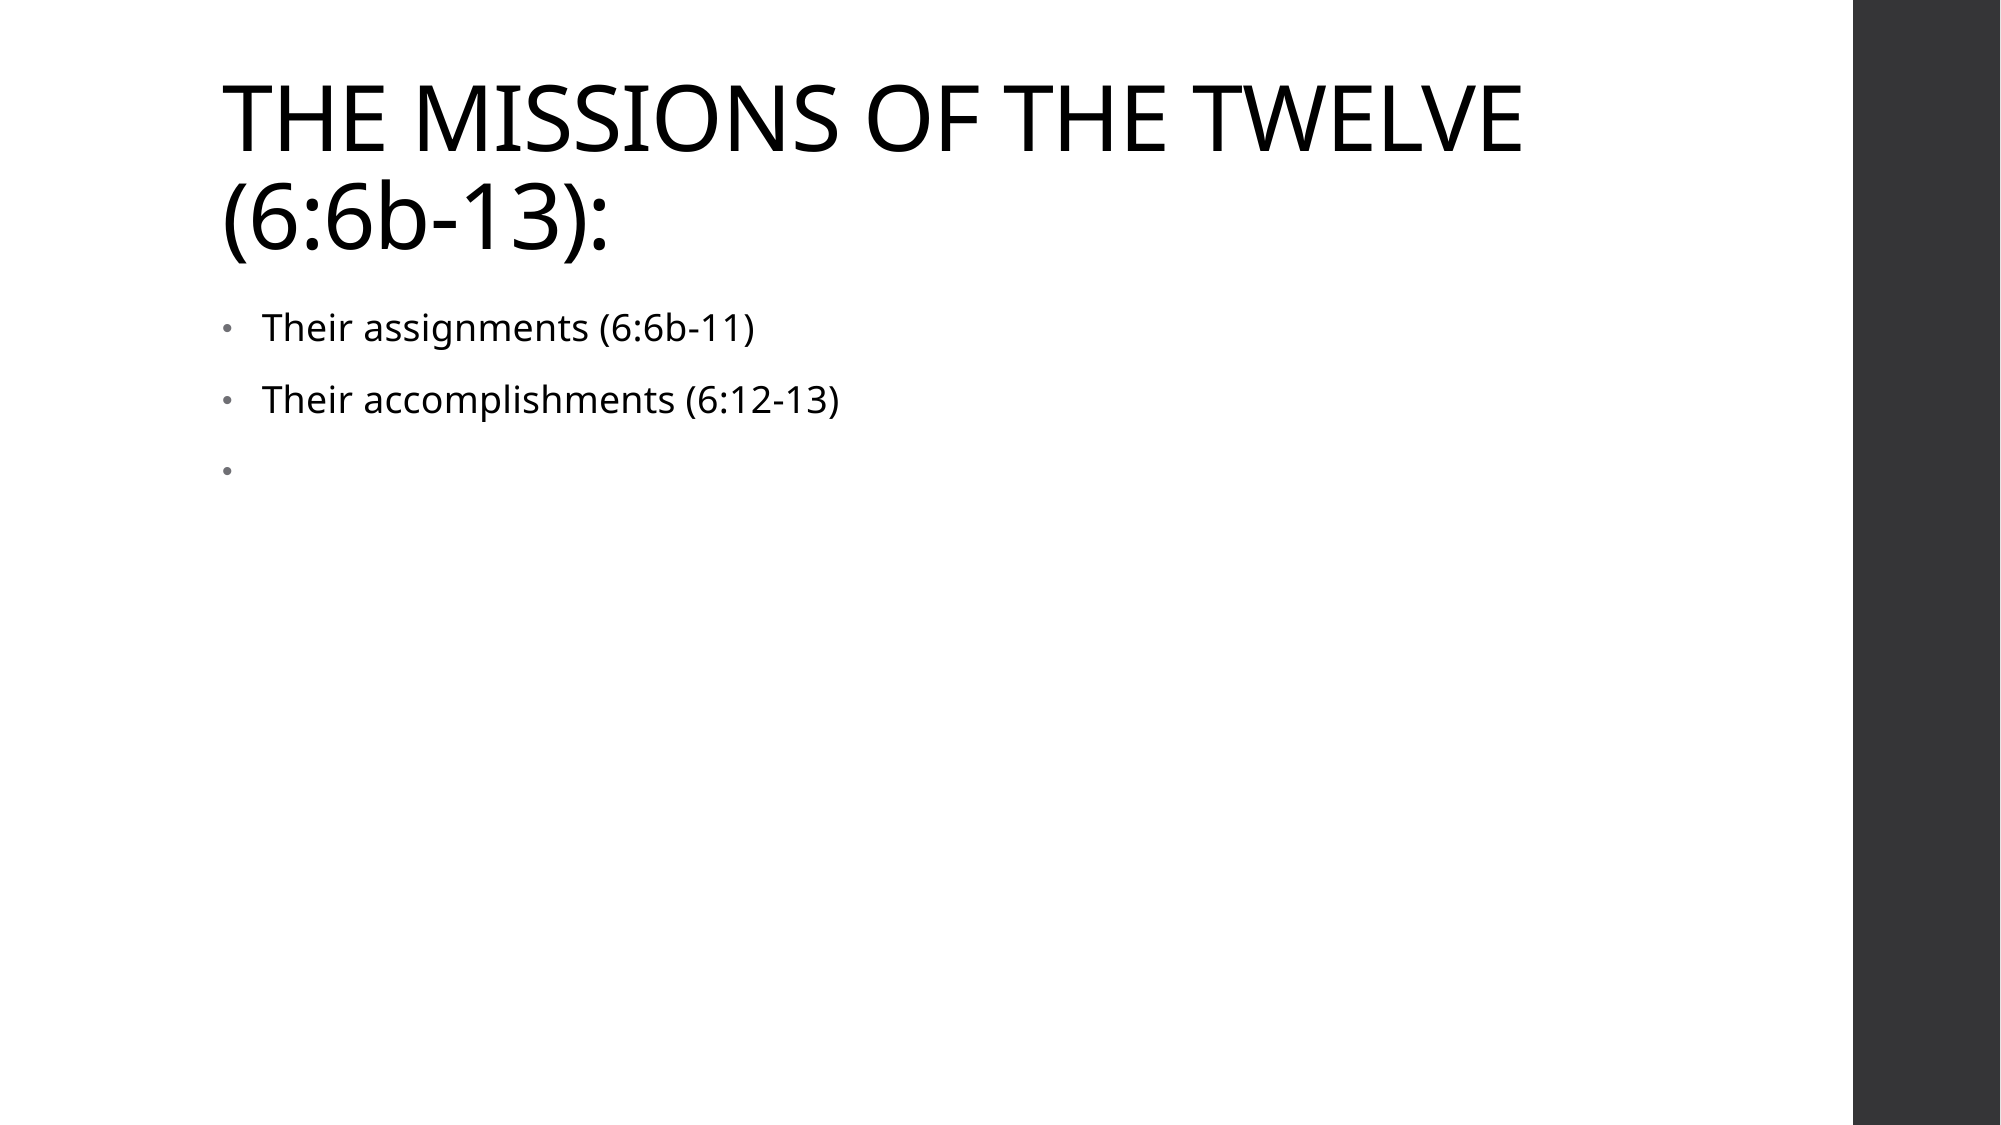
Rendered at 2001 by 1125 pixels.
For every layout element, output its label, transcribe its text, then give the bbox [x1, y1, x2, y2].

title THE MISSIONS OF THE TWELVE (6:6b-13): [206, 60, 1797, 278]
list Their assignments (6:6b-11) Their accomplishments (6:12-13) [206, 299, 1617, 1014]
